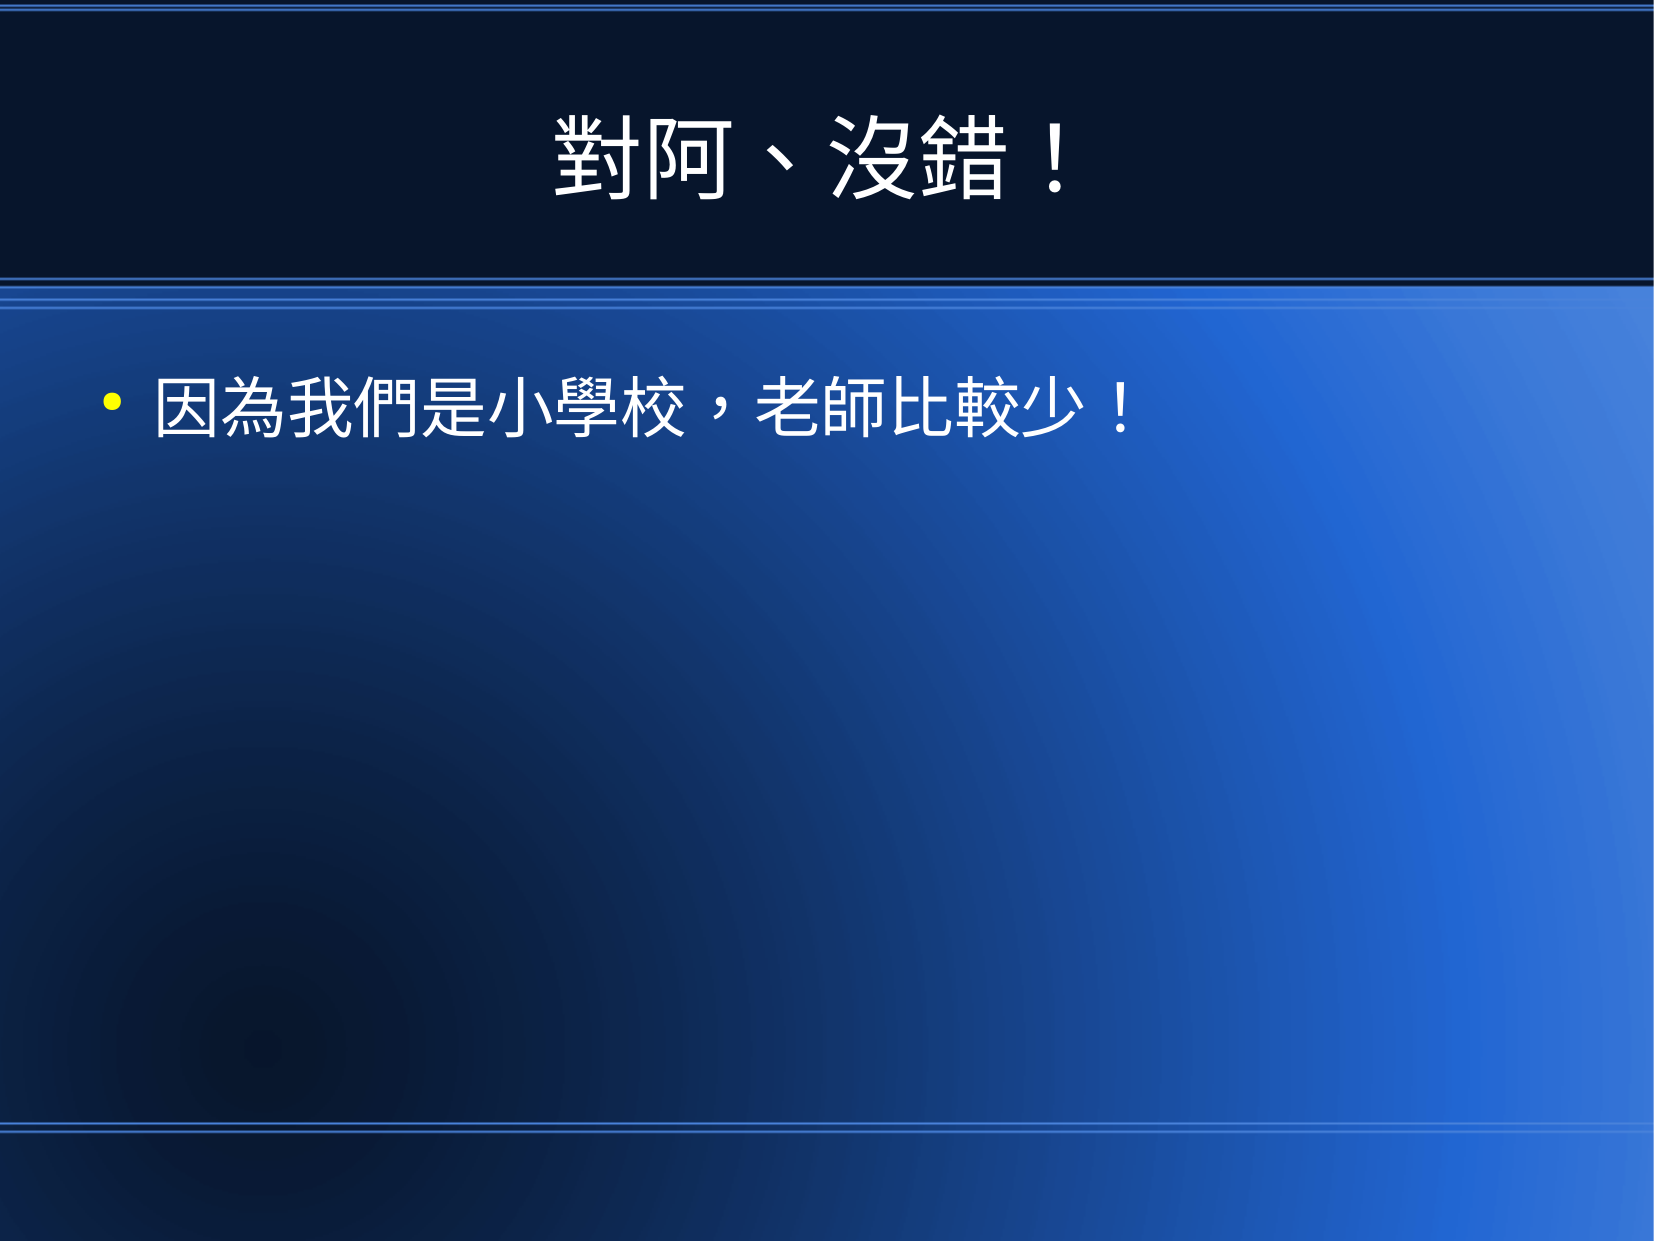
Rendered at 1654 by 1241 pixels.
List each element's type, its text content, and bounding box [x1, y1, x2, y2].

picture [0, 0, 1654, 1241]
title 對阿、沒錯！ [82, 49, 1571, 257]
list 因為我們是小學校，老師比較少！ [82, 355, 1571, 1075]
